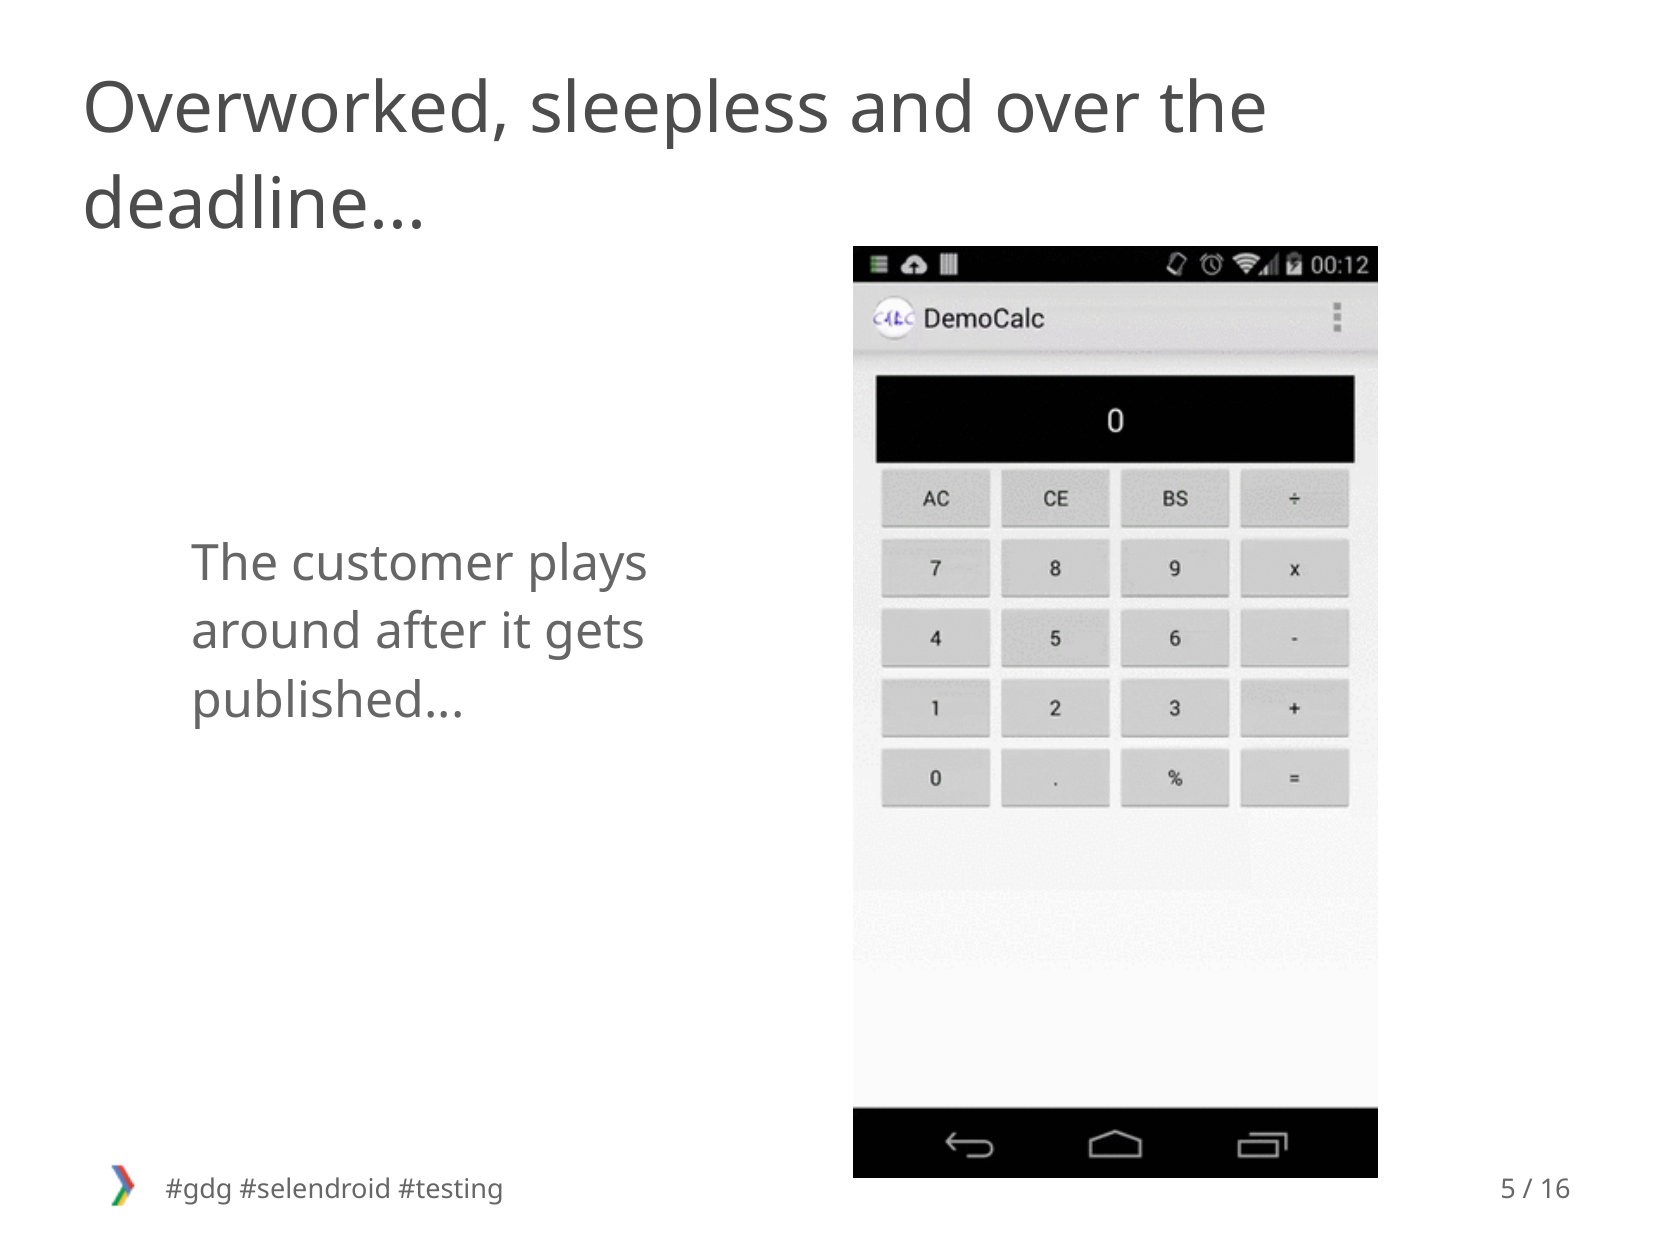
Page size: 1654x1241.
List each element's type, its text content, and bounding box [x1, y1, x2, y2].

text_box The customer plays around after it gets published... [177, 519, 686, 886]
title Overworked, sleepless and over the deadline... [82, 49, 1571, 257]
picture [853, 246, 1378, 1178]
picture [97, 1159, 148, 1211]
